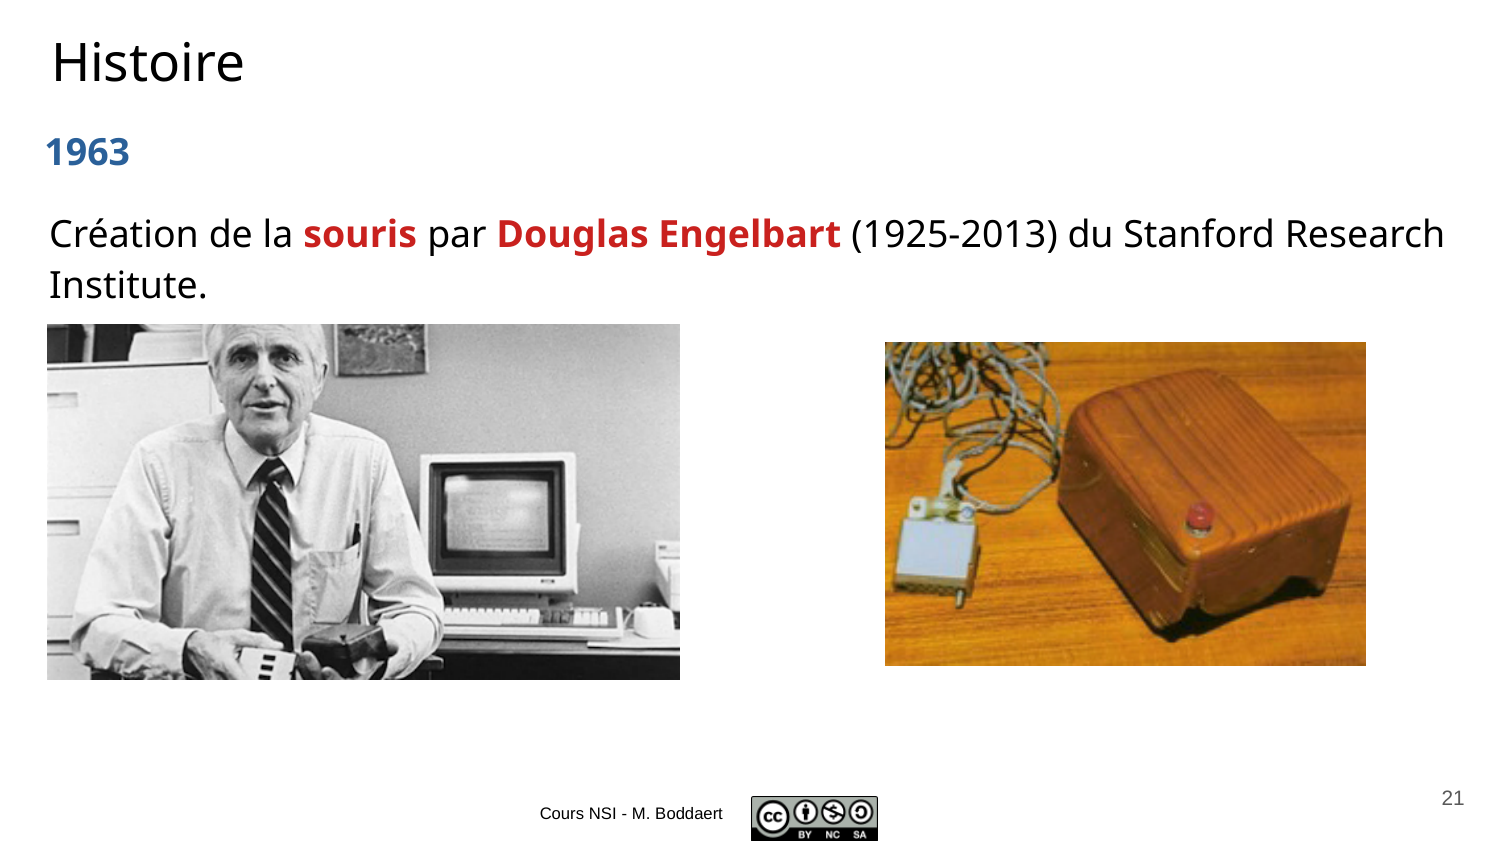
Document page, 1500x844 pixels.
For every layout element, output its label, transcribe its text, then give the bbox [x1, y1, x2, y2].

slide_number <numéro> [1389, 764, 1480, 830]
picture [47, 324, 680, 681]
text_box Création de la souris par Douglas Engelbart (1925-2013) du Stanford Research Institute. [34, 200, 1500, 303]
picture [885, 342, 1366, 666]
text_box 1963 [29, 120, 1477, 178]
picture [751, 796, 878, 841]
title Histoire [51, 13, 1449, 108]
